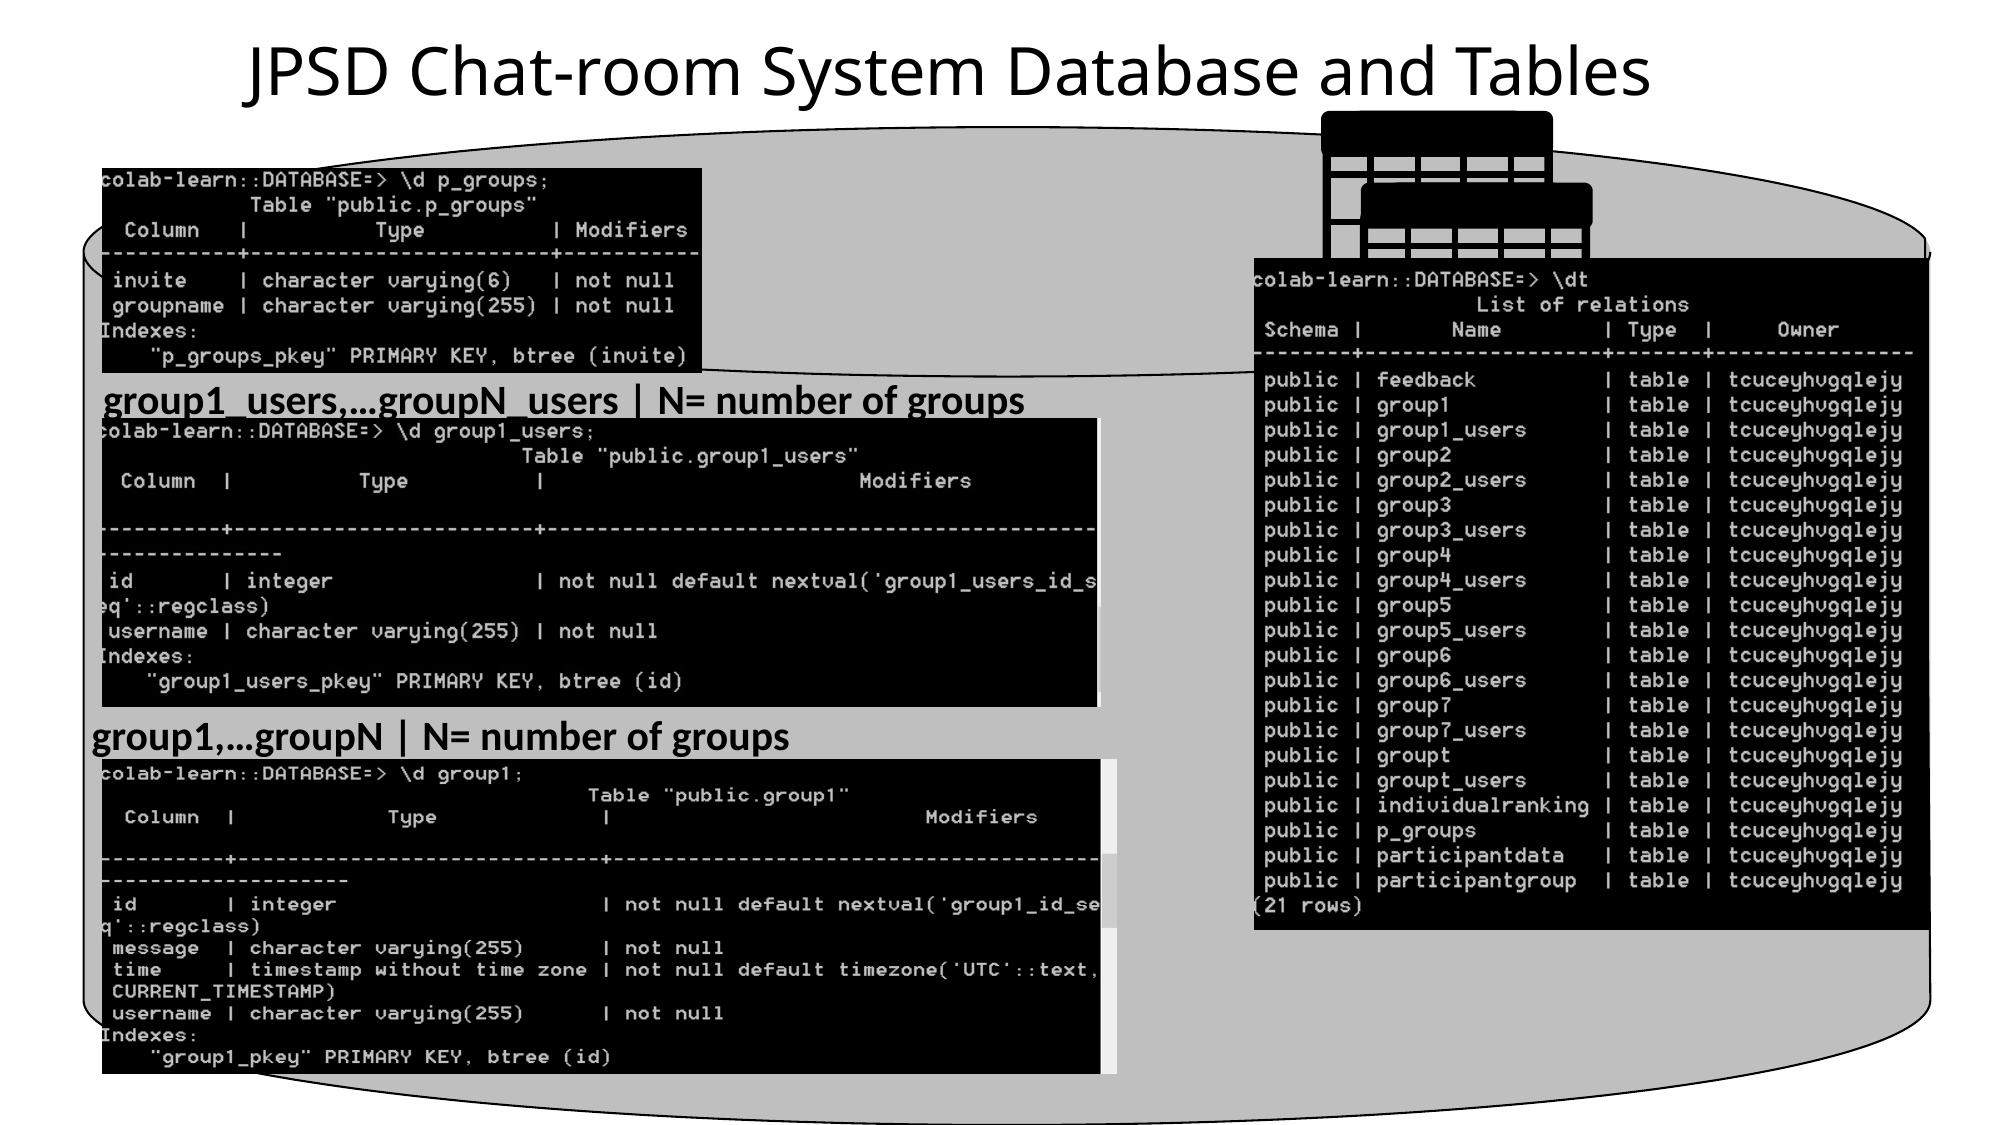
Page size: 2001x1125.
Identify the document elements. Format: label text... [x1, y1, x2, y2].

text_box group1_users,…groupN_users | N= number of groups [88, 365, 1112, 431]
text_box [262, 112, 1931, 1125]
picture [102, 759, 1117, 1074]
text_box group1,…groupN | N= number of groups [76, 700, 1101, 767]
picture [102, 168, 702, 365]
title JPSD Chat-room System Database and Tables [88, 19, 1814, 127]
picture [102, 418, 1101, 700]
text_box [83, 767, 102, 1026]
picture [1254, 258, 1929, 930]
text_box [83, 226, 102, 700]
